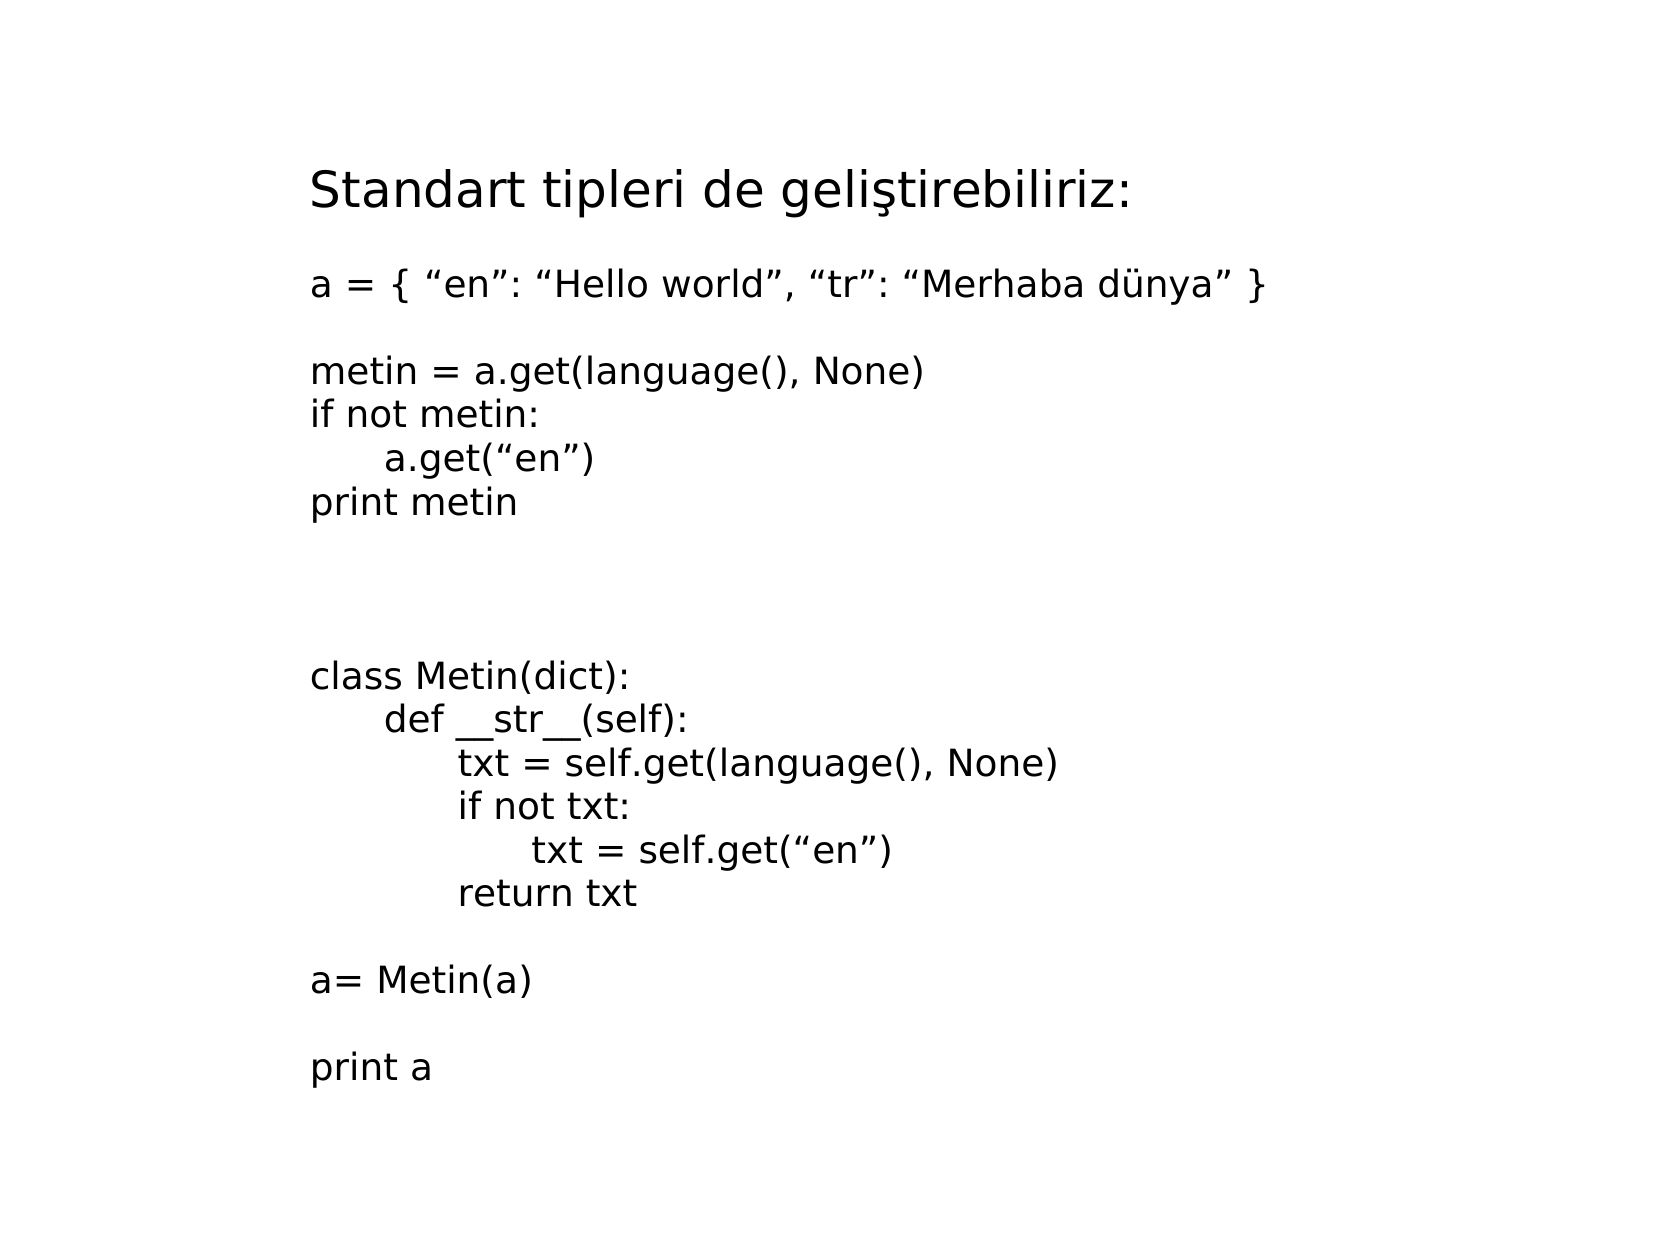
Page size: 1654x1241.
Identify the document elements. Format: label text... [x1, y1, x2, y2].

text_box Standart tipleri de geliştirebiliriz: a = { “en”: “Hello world”, “tr”: “Merhaba dünya” } metin = a.get(language(), None) if not metin: a.get(“en”) print metin class Metin(dict): def __str__(self): txt = self.get(language(), None) if not txt: txt = self.get(“en”) return txt a= Metin(a) print a [295, 153, 1285, 1098]
